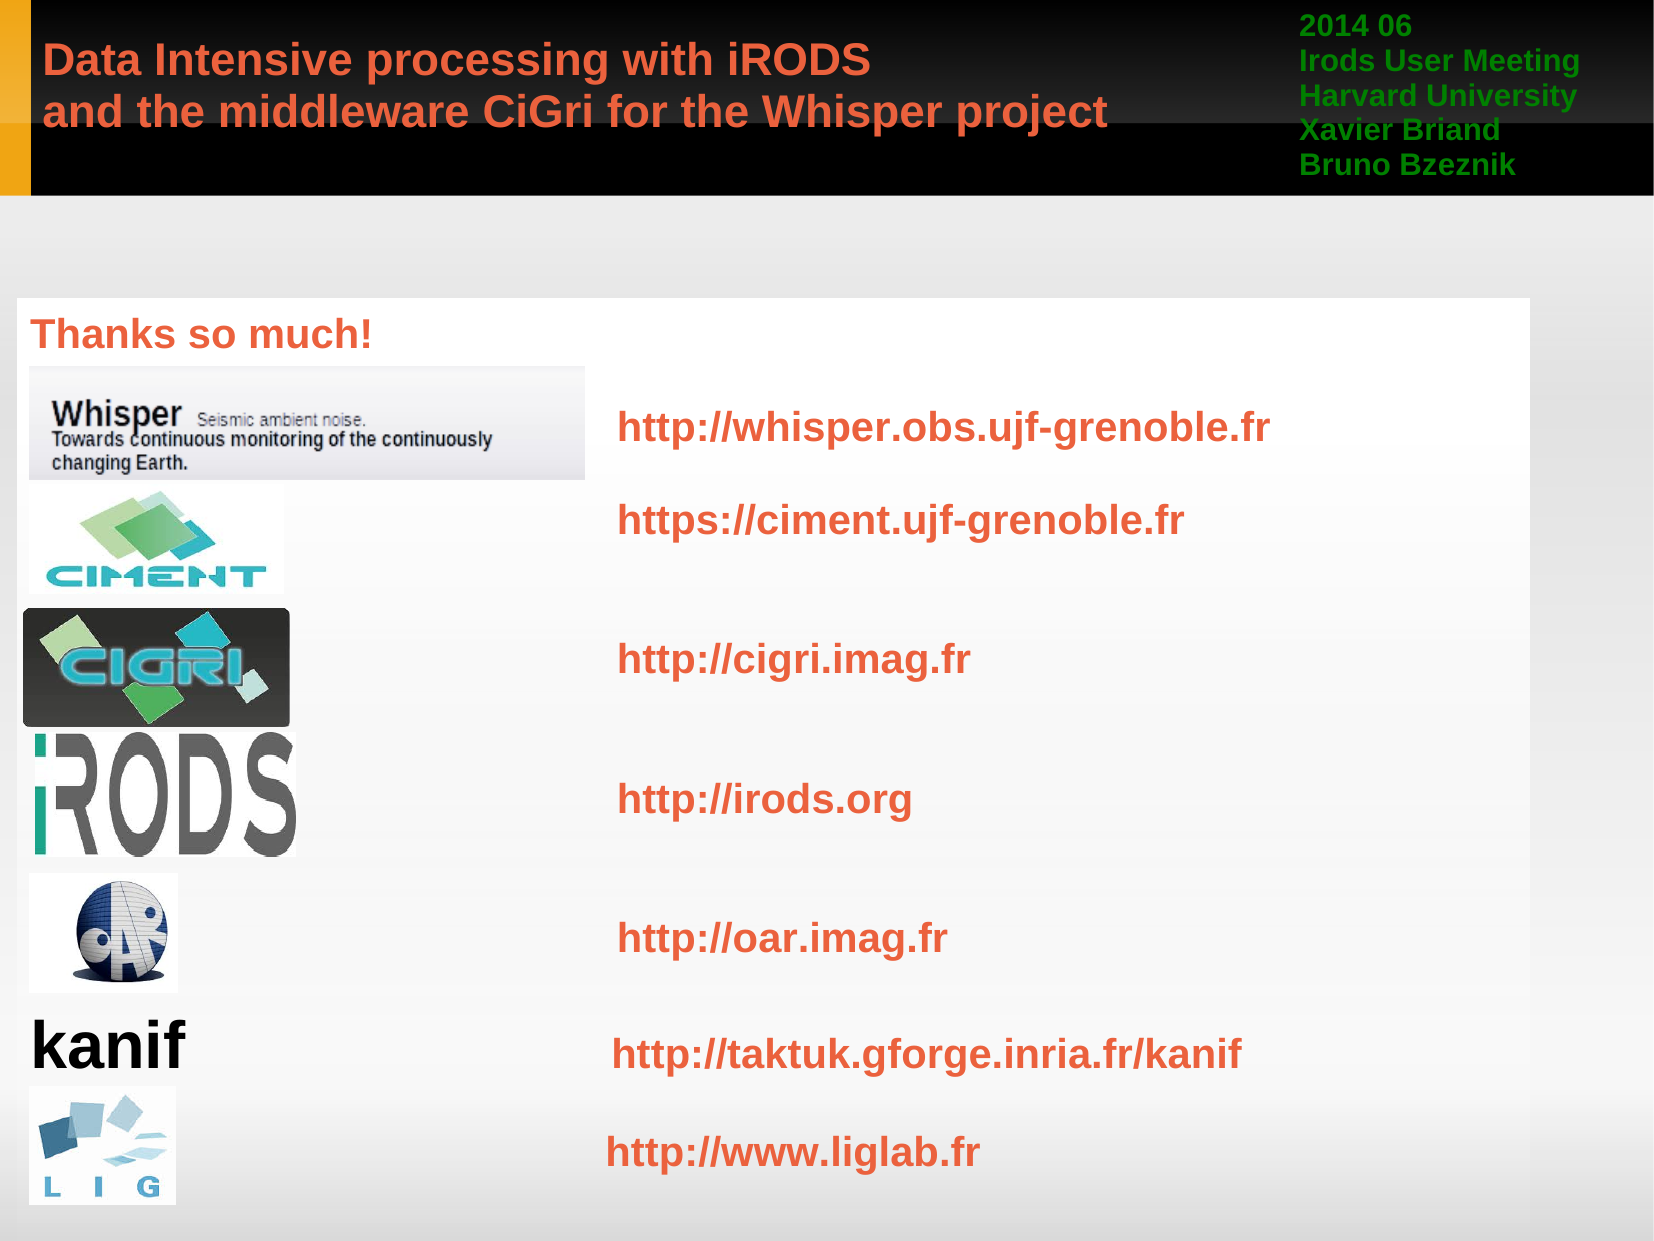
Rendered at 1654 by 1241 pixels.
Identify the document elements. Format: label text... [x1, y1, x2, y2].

picture [23, 608, 290, 727]
title Data Intensive processing with iRODS and the middleware CiGri for the Whisper project [29, 59, 1365, 266]
list Thanks so much! http://whisper.obs.ujf-grenoble.fr https://ciment.ujf-grenoble.fr http://cigri.imag.fr http://irods.org http://oar.imag.fr kanif http://taktuk.gforge.inria.fr/kanif http://www.liglab.fr [17, 298, 1530, 1241]
title 2014 06 Irods User Meeting Harvard University Xavier Briand Bruno Bzeznik [1299, 41, 1654, 219]
picture [29, 732, 296, 857]
picture [473, 54, 482, 59]
picture [52, 49, 67, 59]
picture [781, 48, 799, 59]
picture [420, 55, 430, 59]
picture [818, 49, 833, 59]
picture [0, 0, 1654, 1241]
picture [29, 1086, 176, 1205]
picture [219, 54, 228, 59]
picture [29, 873, 178, 993]
picture [29, 484, 284, 594]
picture [29, 366, 585, 480]
picture [336, 54, 345, 59]
picture [749, 49, 763, 58]
